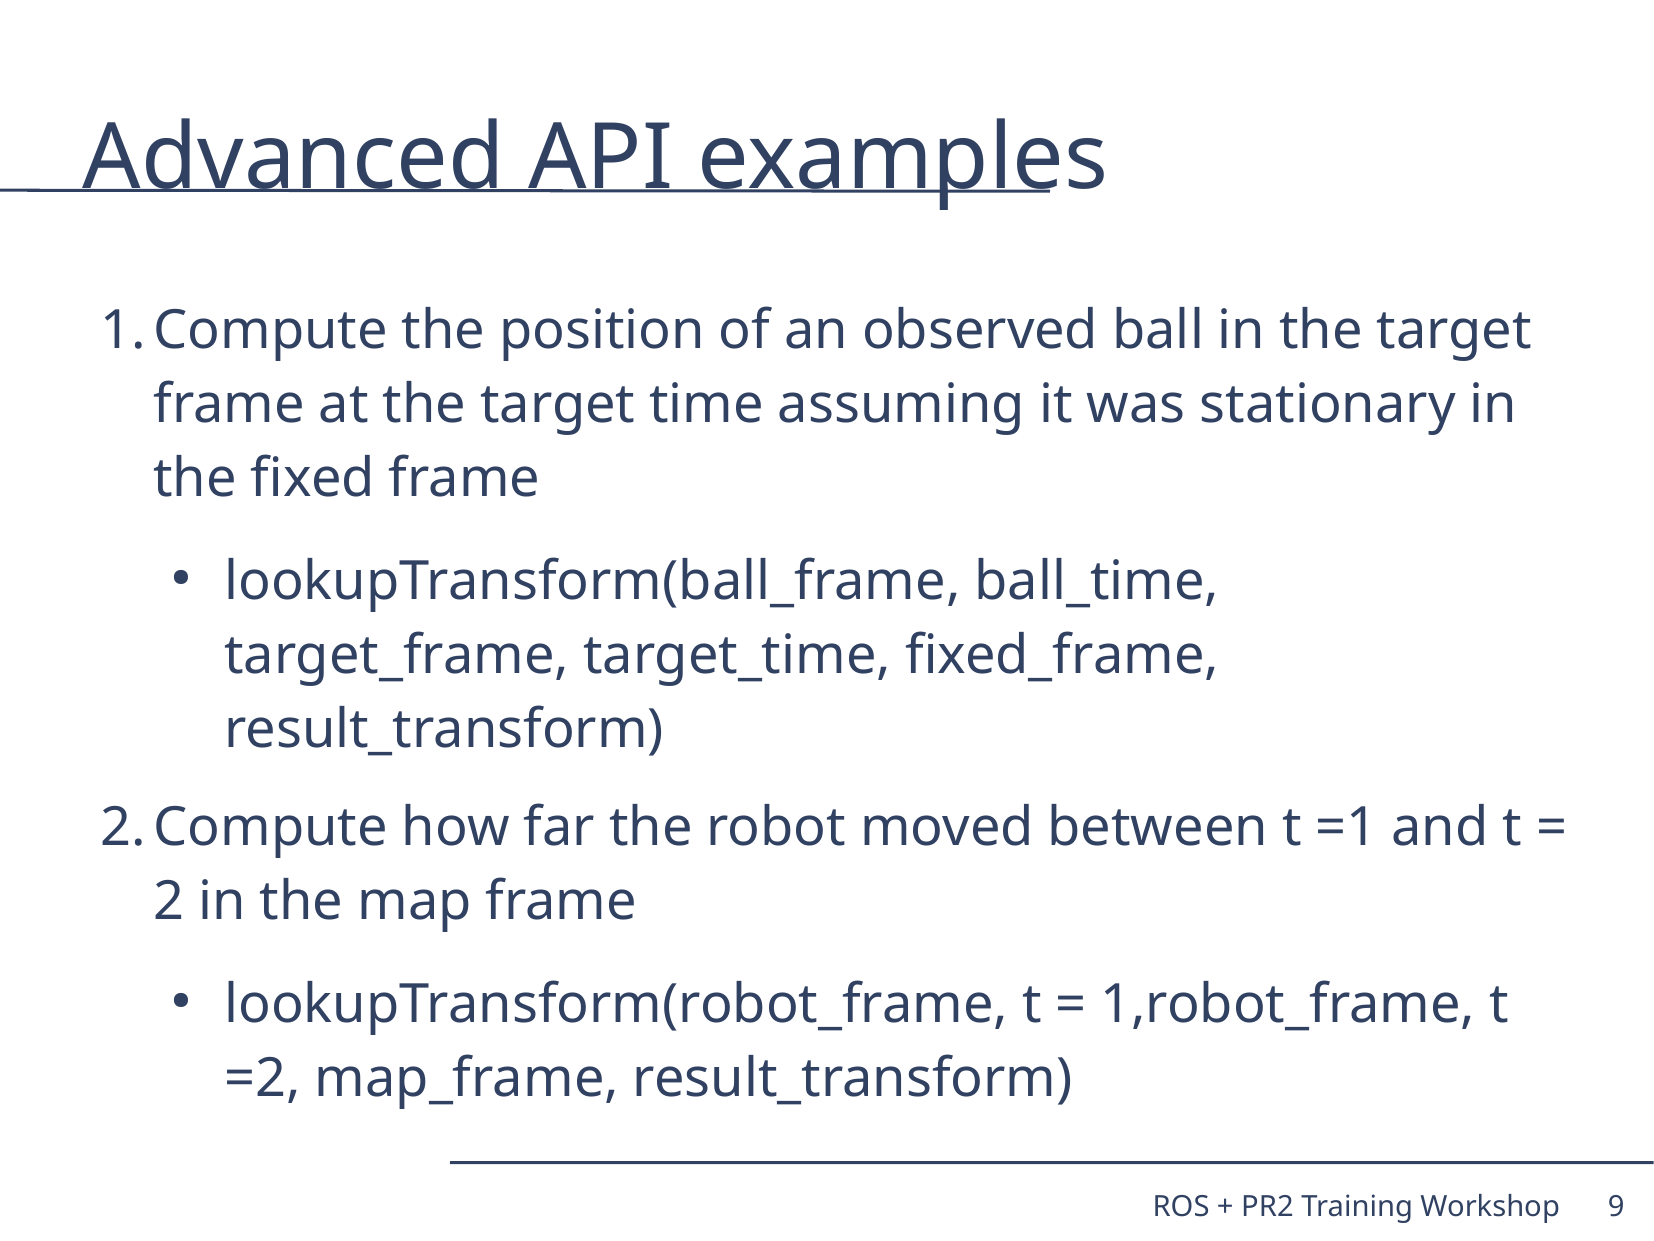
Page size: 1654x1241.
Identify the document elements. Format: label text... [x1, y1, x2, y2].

list Compute the position of an observed ball in the target frame at the target time assuming it was stationary in the fixed frame lookupTransform(ball_frame, ball_time, target_frame, target_time, fixed_frame, result_transform) Compute how far the robot moved between t =1 and t = 2 in the map frame lookupTransform(robot_frame, t = 1,robot_frame, t =2, map_frame, result_transform) [82, 290, 1571, 1109]
title Advanced API examples [82, 56, 1571, 250]
